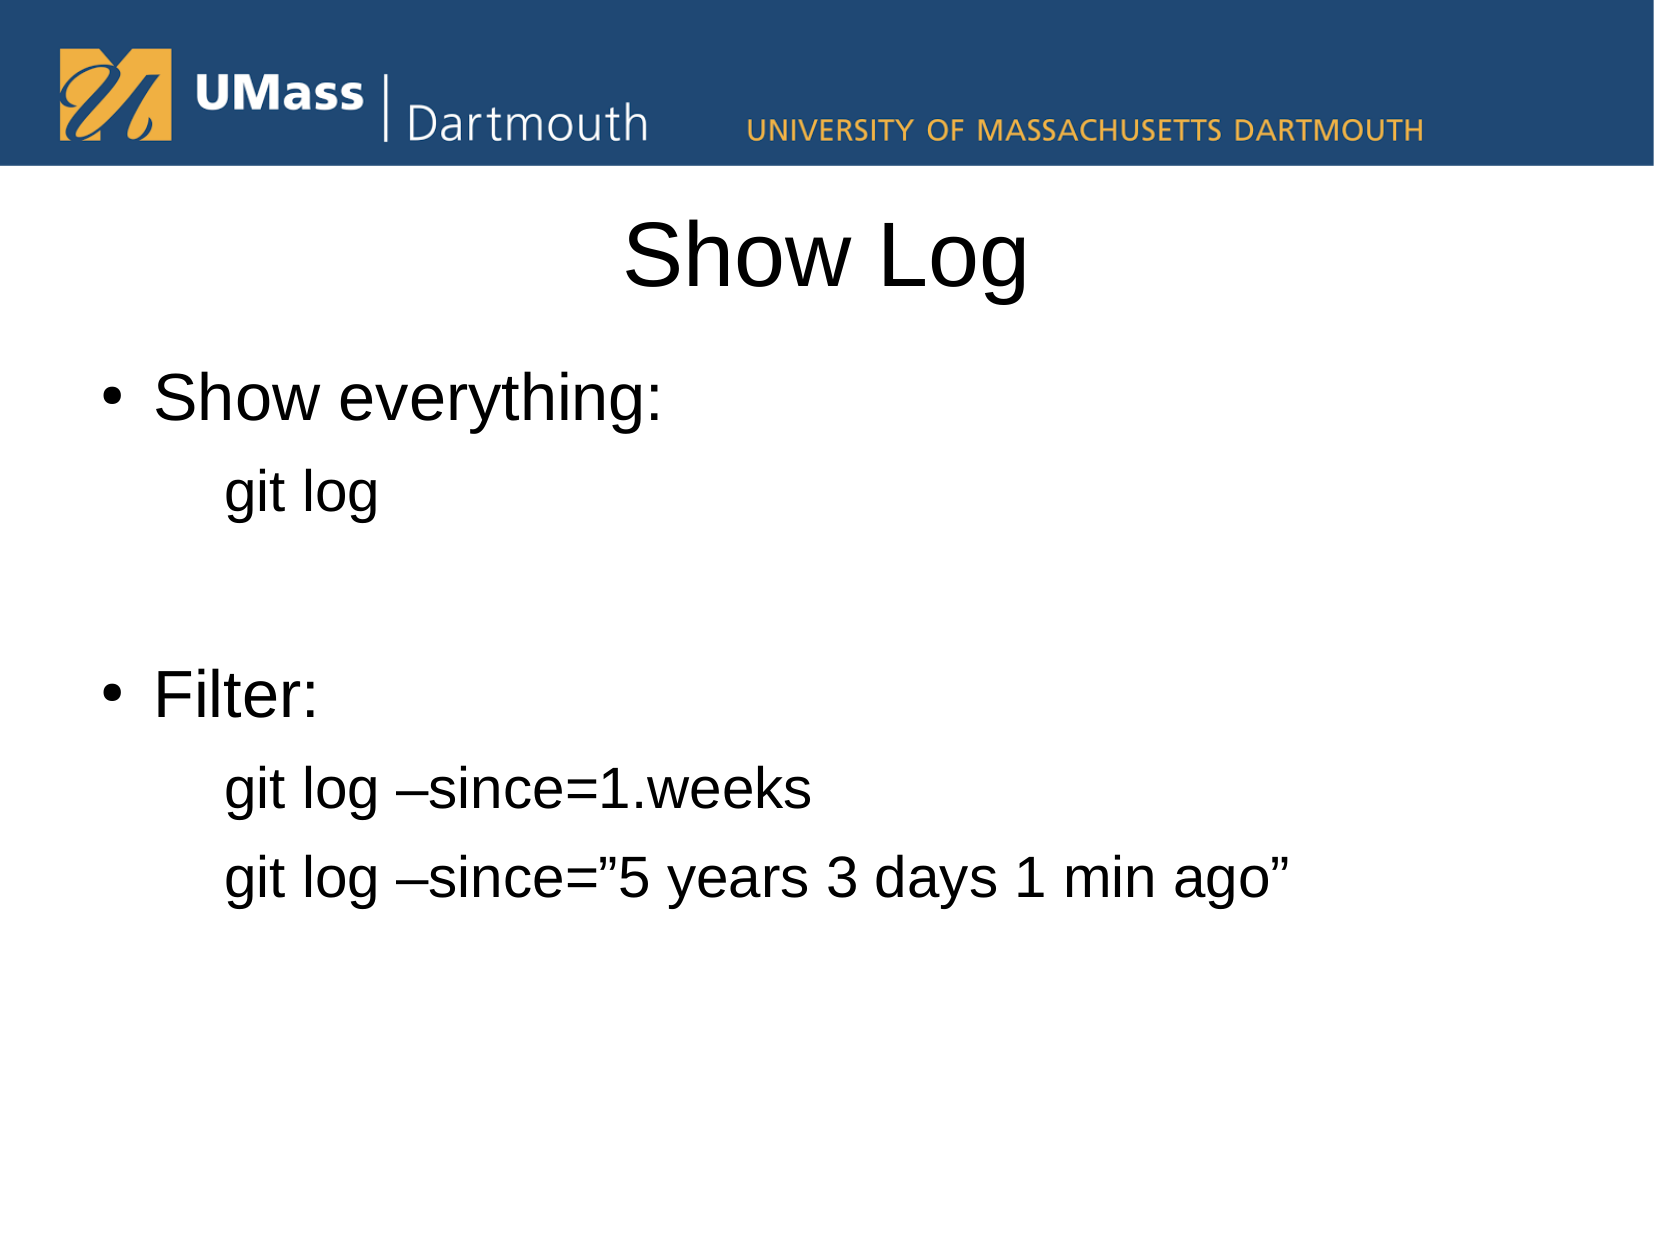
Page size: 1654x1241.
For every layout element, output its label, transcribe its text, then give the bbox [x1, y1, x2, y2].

picture [0, 0, 1654, 166]
title Show Log [82, 180, 1571, 331]
list Show everything: git log Filter: git log –since=1.weeks git log –since=”5 years 3 days 1 min ago” [82, 360, 1571, 1010]
